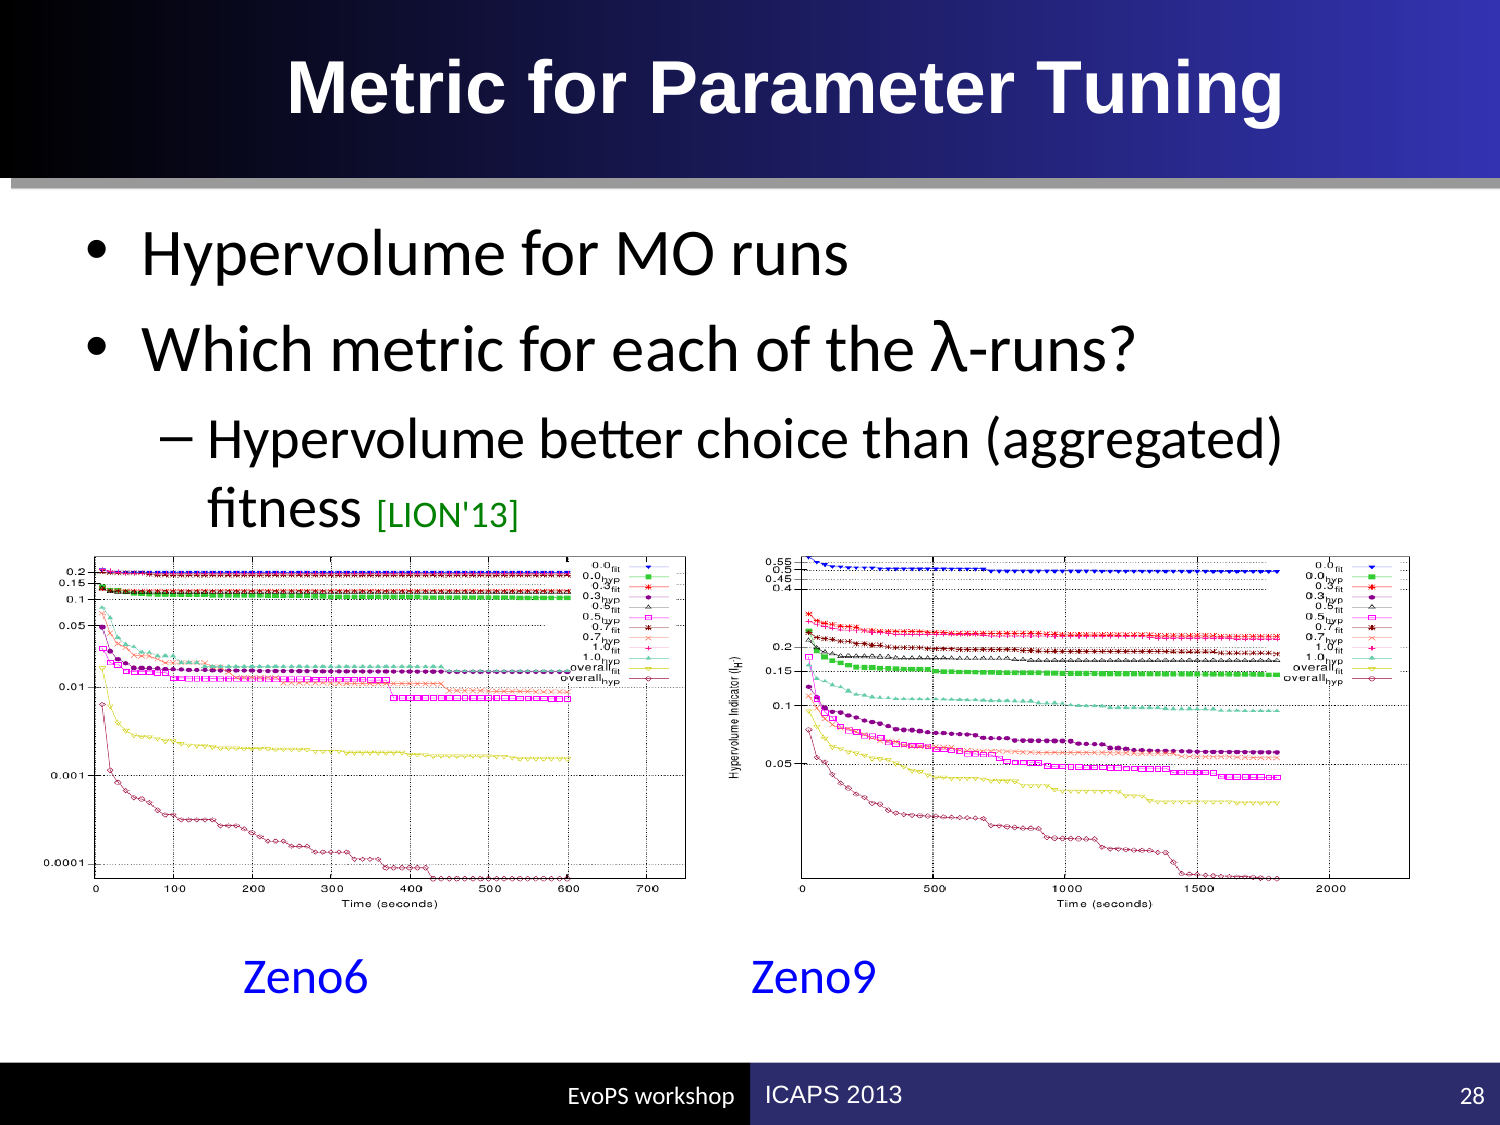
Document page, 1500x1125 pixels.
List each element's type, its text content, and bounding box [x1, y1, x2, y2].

text_box Metric for Parameter Tuning [271, 31, 1312, 137]
list Hypervolume for MO runs Which metric for each of the λ-runs? Hypervolume better choice than (aggregated) fitness [LION'13] Zeno6 Zeno9 [70, 910, 1421, 1125]
picture [44, 545, 1421, 910]
list Hypervolume for MO runs Which metric for each of the λ-runs? Hypervolume better choice than (aggregated) fitness [LION'13] Zeno6 Zeno9 [70, 200, 1421, 545]
